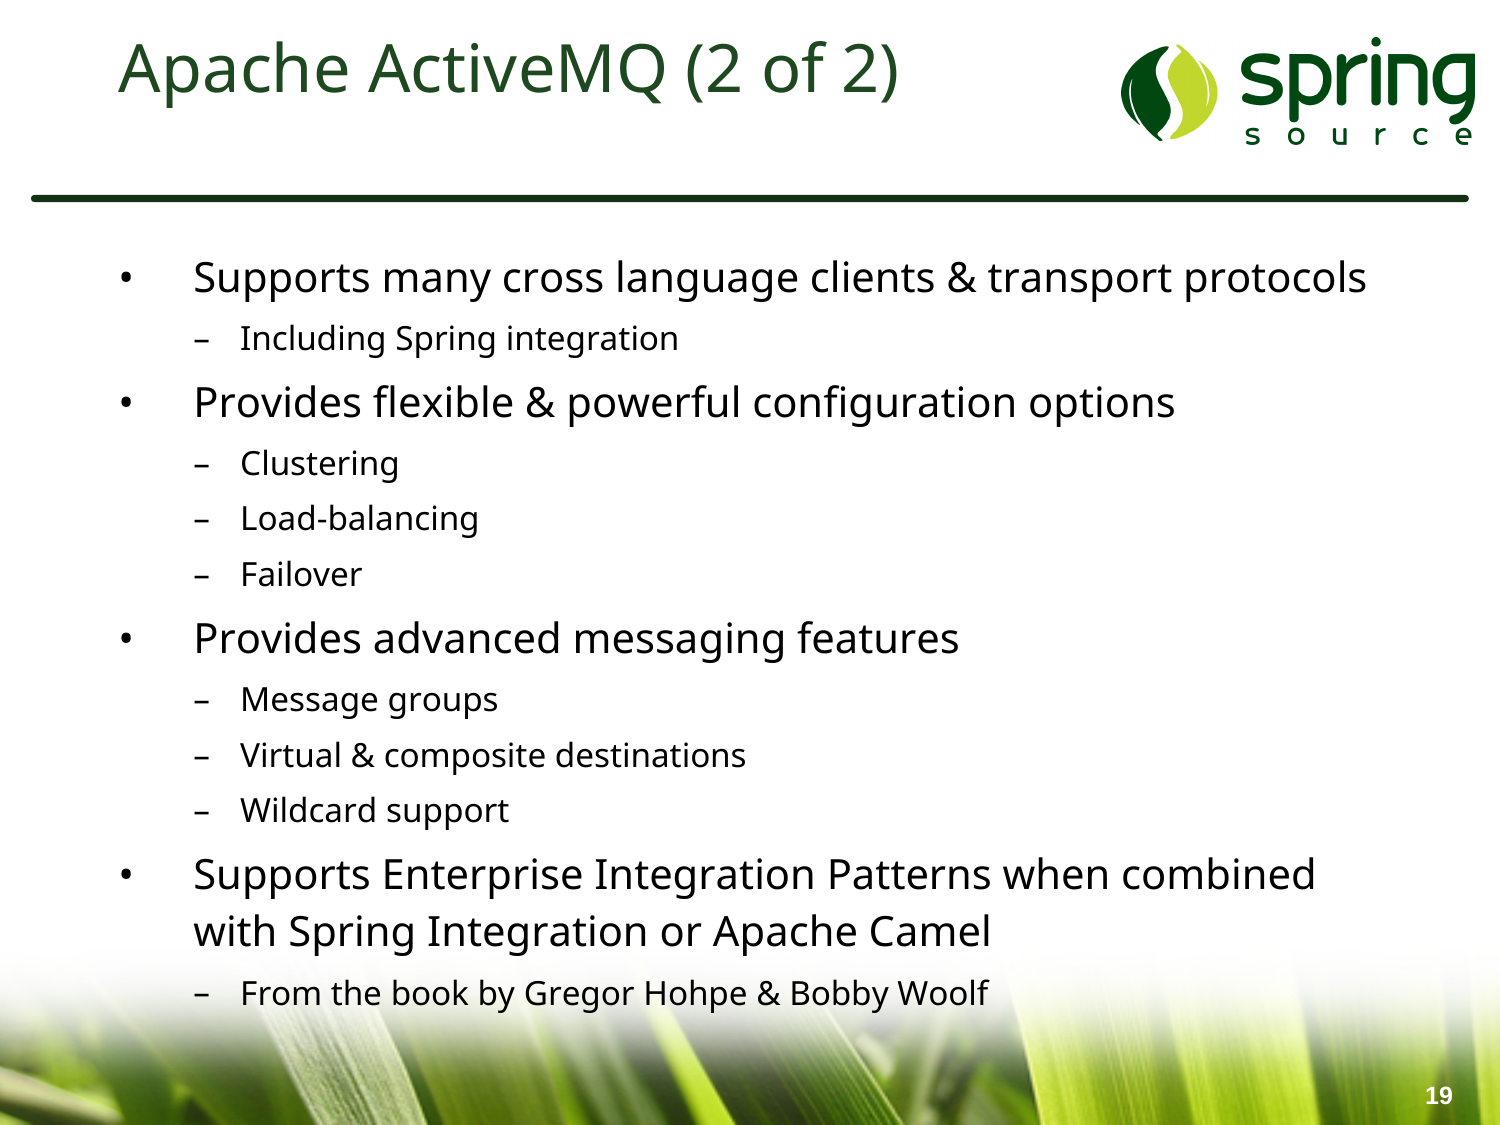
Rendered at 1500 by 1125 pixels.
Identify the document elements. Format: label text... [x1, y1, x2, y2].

title Apache ActiveMQ (2 of 2) [103, 13, 1136, 177]
list Supports many cross language clients & transport protocols Including Spring integration Provides flexible & powerful configuration options Clustering Load-balancing Failover Provides advanced messaging features Message groups Virtual & composite destinations Wildcard support Supports Enterprise Integration Patterns when combined with Spring Integration or Apache Camel From the book by Gregor Hohpe & Bobby Woolf [103, 239, 1394, 1004]
picture [0, 944, 1500, 1125]
picture [1136, 37, 1475, 145]
